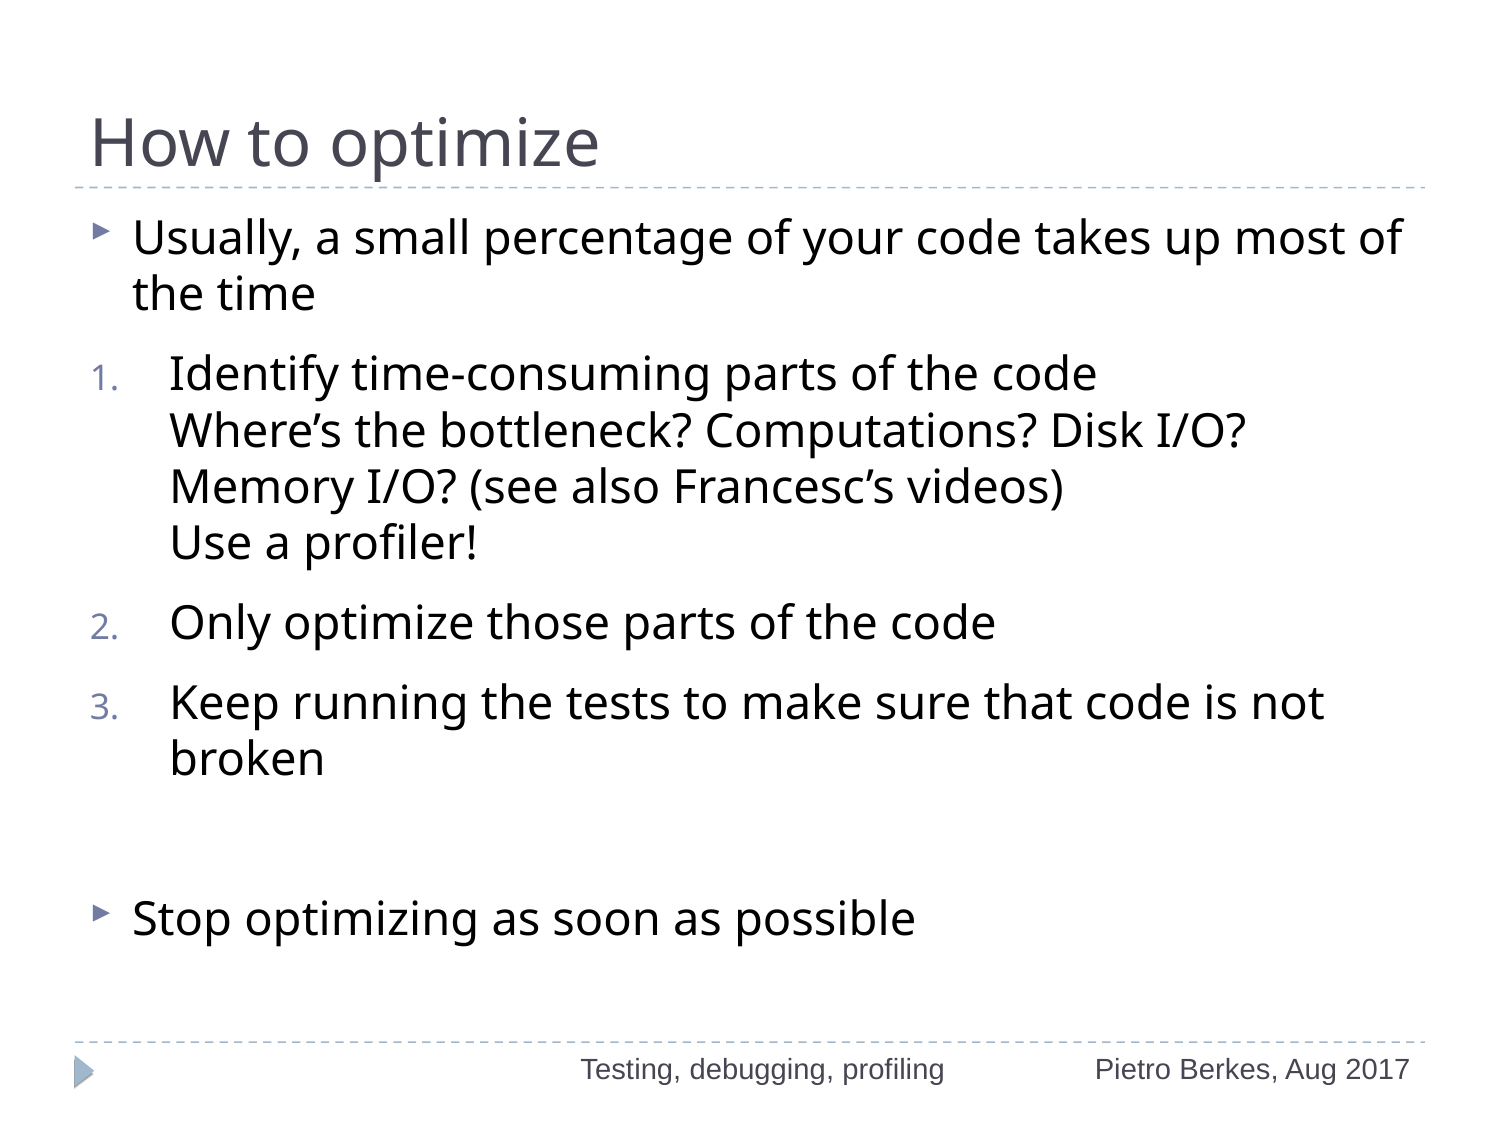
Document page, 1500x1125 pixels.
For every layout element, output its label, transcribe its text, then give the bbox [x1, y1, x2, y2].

slide_number Pietro Berkes, Aug 2017 [1051, 1042, 1426, 1103]
footer Testing, debugging, profiling [475, 1042, 1051, 1103]
title How to optimize [75, 24, 1425, 188]
list Usually, a small percentage of your code takes up most of the time Identify time-consuming parts of the code Where’s the bottleneck? Computations? Disk I/O? Memory I/O? (see also Francesc’s videos) Use a profiler! Only optimize those parts of the code Keep running the tests to make sure that code is not broken Stop optimizing as soon as possible [75, 200, 1425, 1010]
